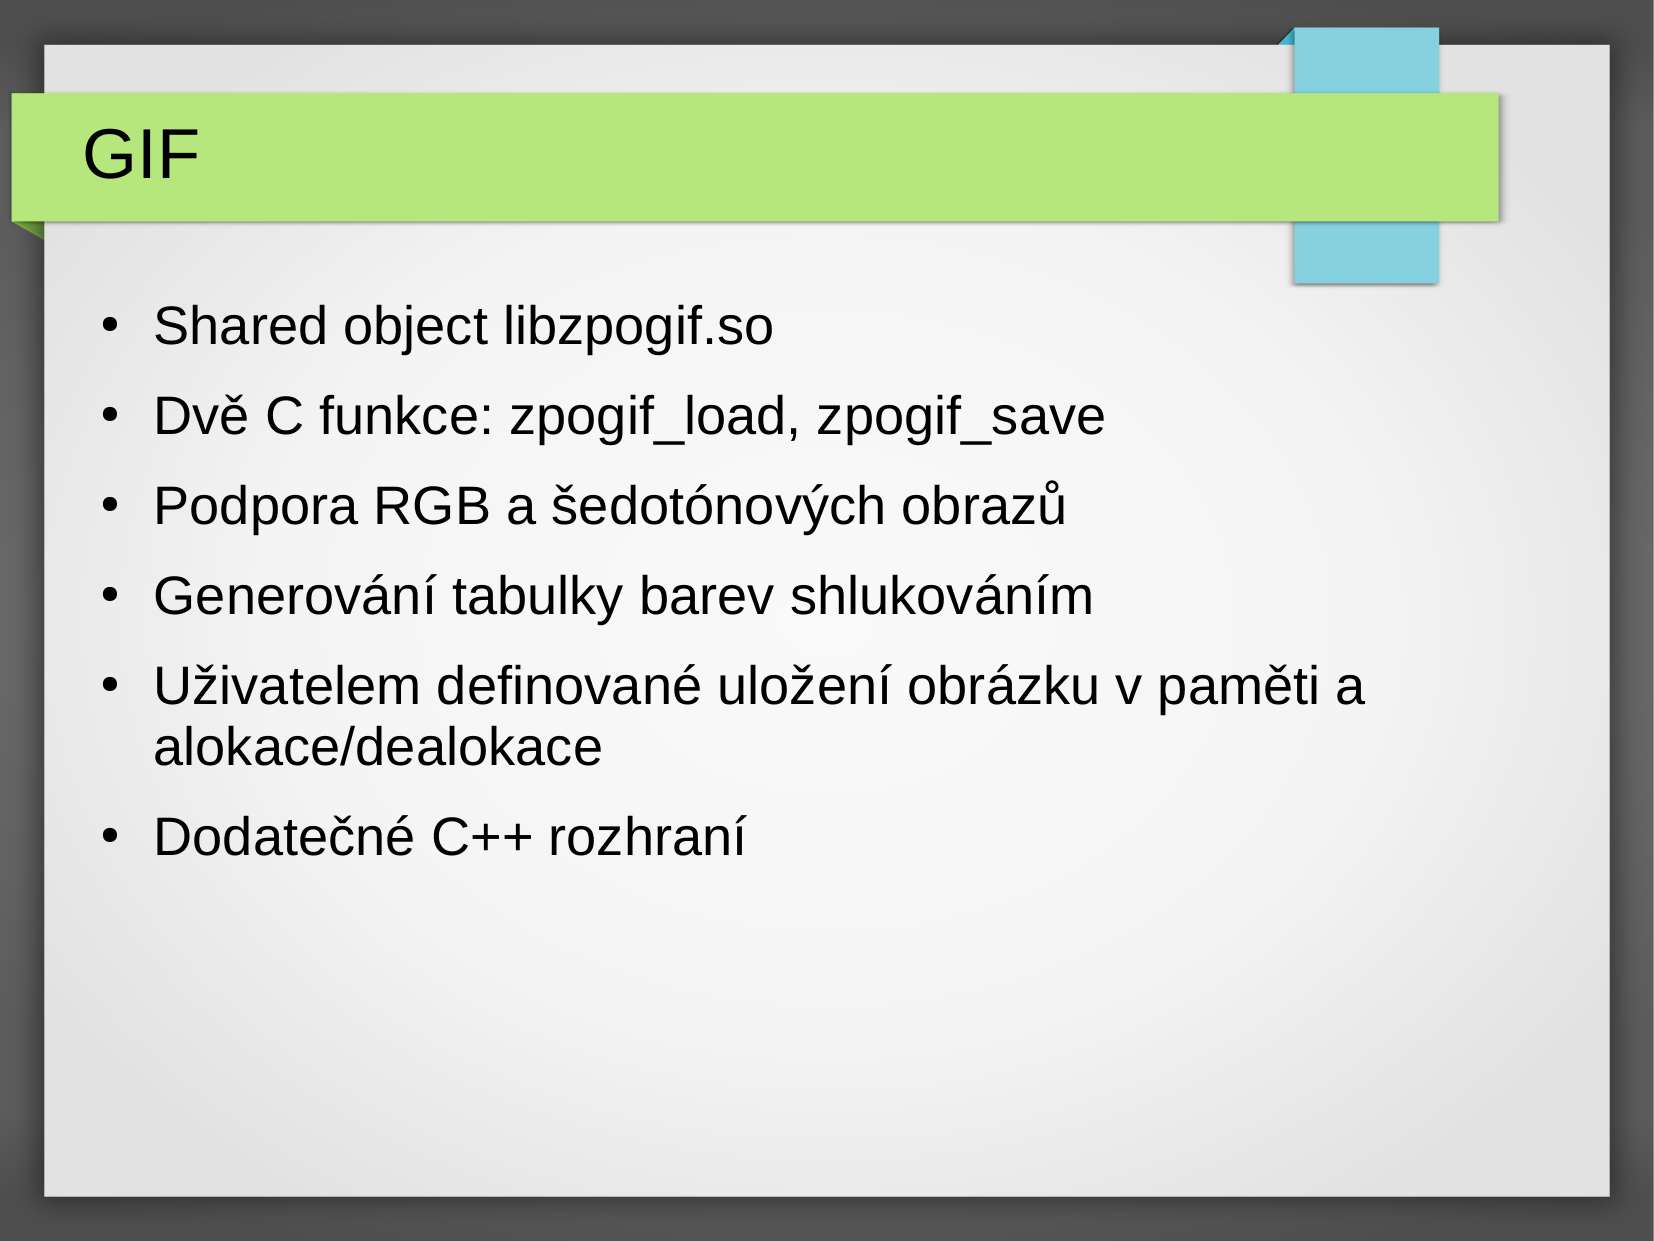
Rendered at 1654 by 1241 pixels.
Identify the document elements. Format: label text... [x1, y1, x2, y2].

list Shared object libzpogif.so Dvě C funkce: zpogif_load, zpogif_save Podpora RGB a šedotónových obrazů Generování tabulky barev shlukováním Uživatelem definované uložení obrázku v paměti a alokace/dealokace Dodatečné C++ rozhraní [82, 295, 1571, 1015]
picture [0, 0, 1654, 1241]
title GIF [82, 94, 1264, 213]
